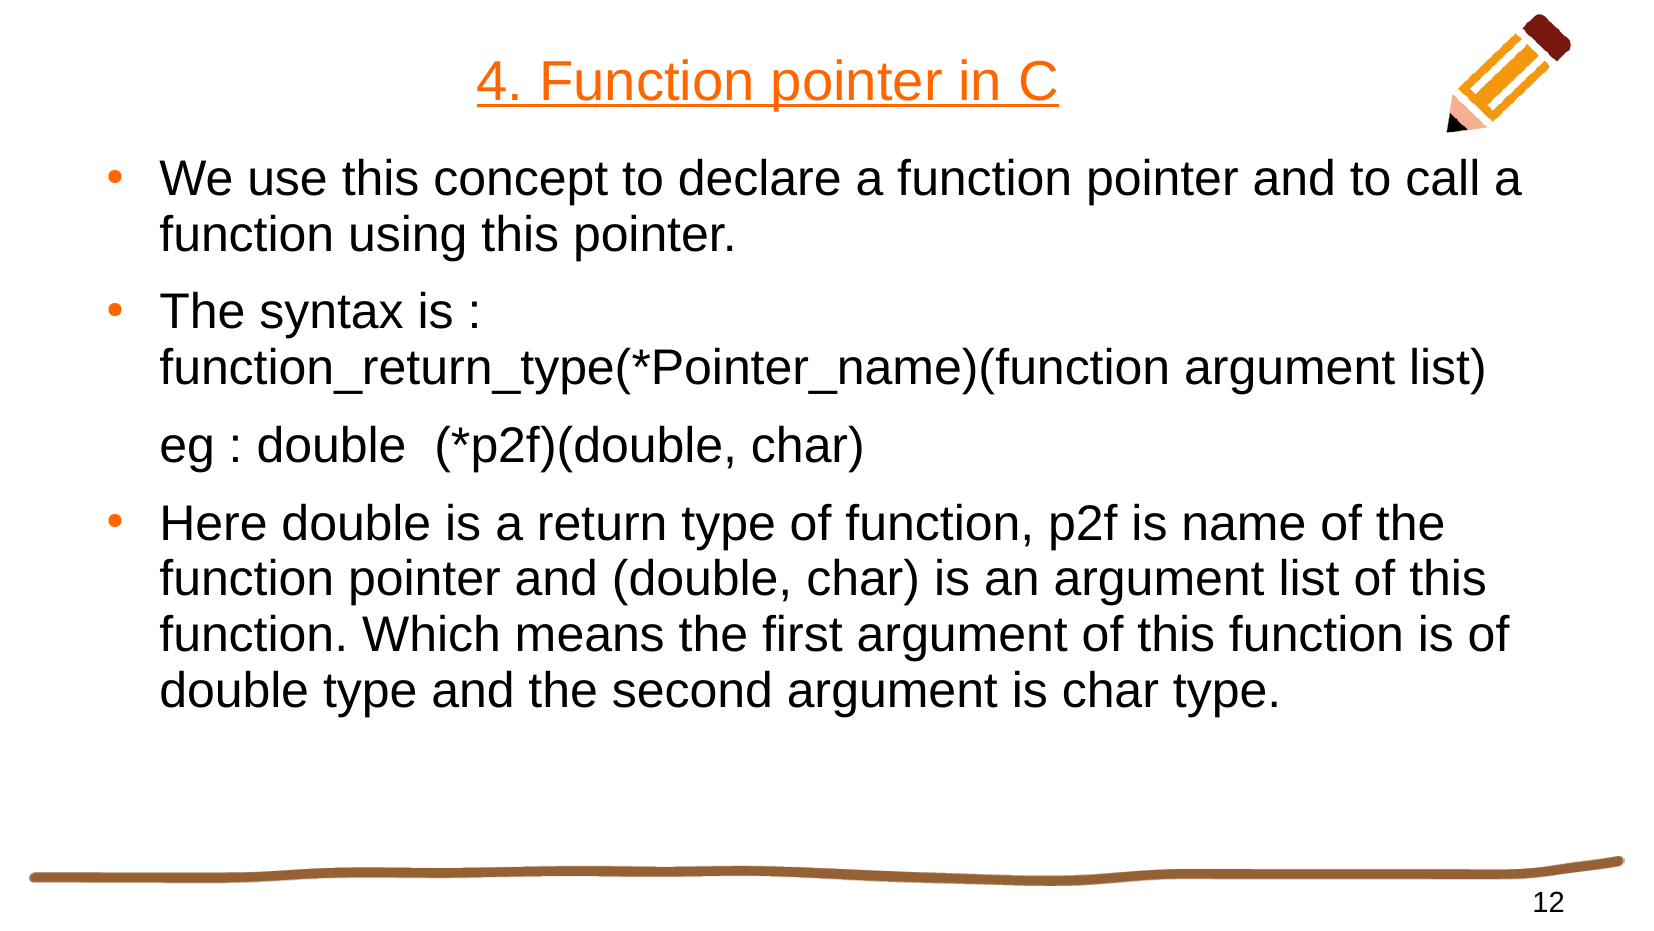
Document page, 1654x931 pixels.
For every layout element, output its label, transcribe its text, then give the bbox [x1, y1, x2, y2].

title 4. Function pointer in C [88, 29, 1447, 133]
picture [29, 856, 1625, 886]
picture [1446, 14, 1571, 133]
list We use this concept to declare a function pointer and to call a function using this pointer. The syntax is : function_return_type(*Pointer_name)(function argument list) eg : double (*p2f)(double, char) Here double is a return type of function, p2f is name of the function pointer and (double, char) is an argument list of this function. Which means the first argument of this function is of double type and the second argument is char type. [88, 150, 1576, 800]
